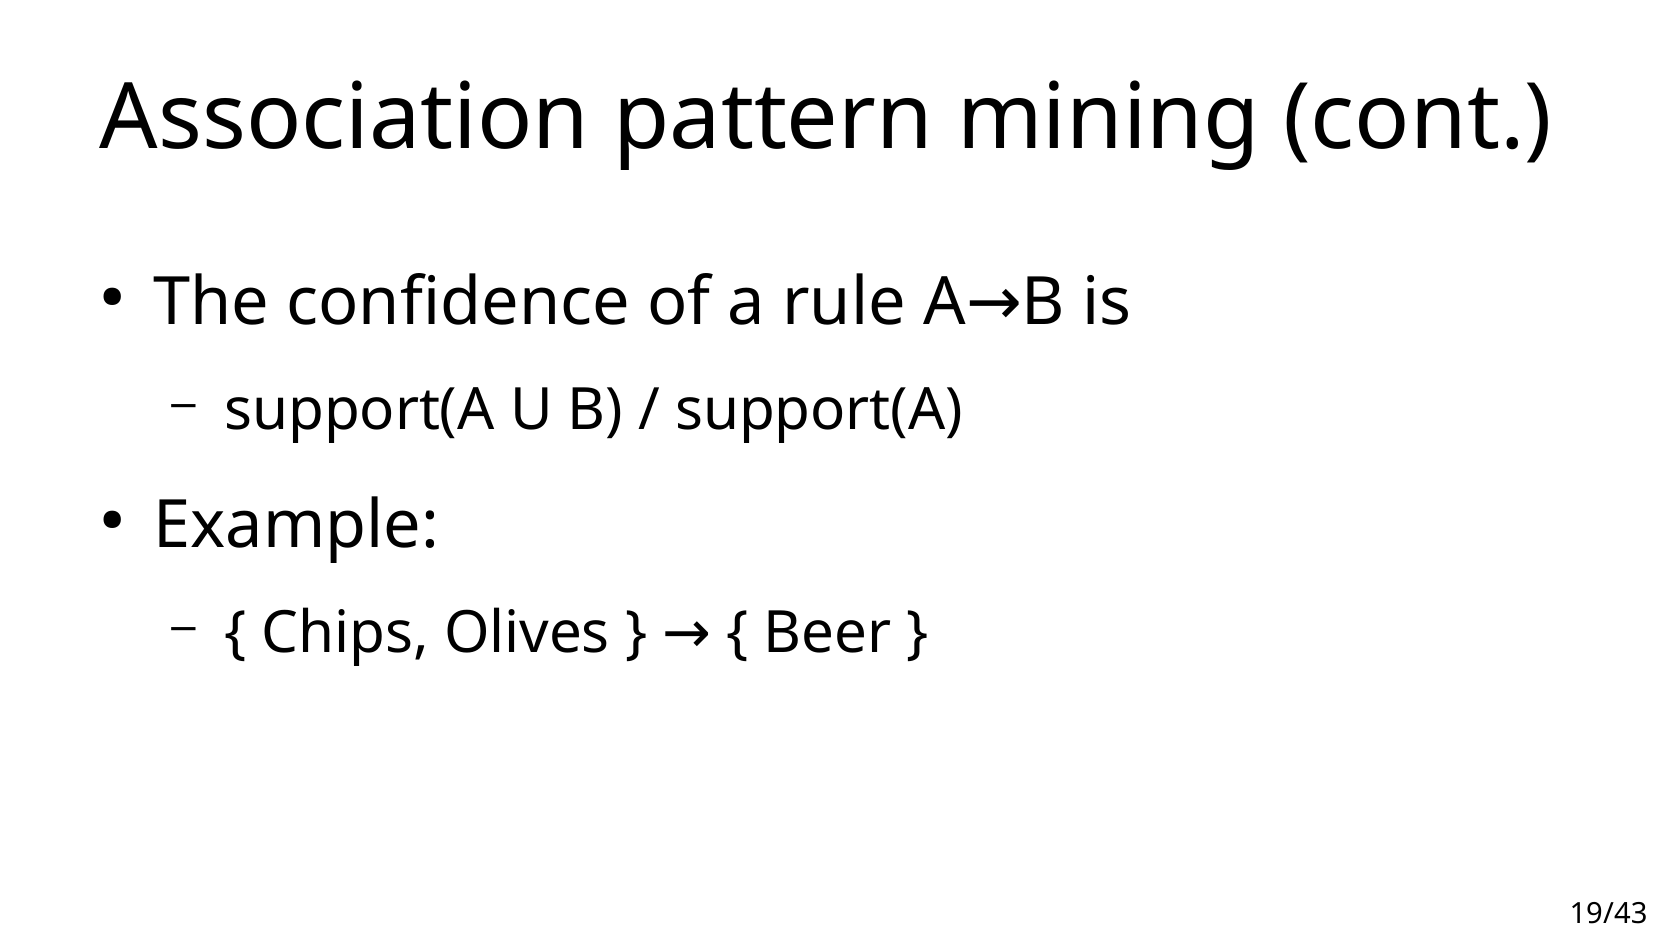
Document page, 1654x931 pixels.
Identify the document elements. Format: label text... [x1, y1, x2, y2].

title Association pattern mining (cont.) [82, 1, 1571, 226]
list The confidence of a rule A→B is support(A U B) / support(A) Example: { Chips, Olives } → { Beer } [82, 253, 1571, 793]
